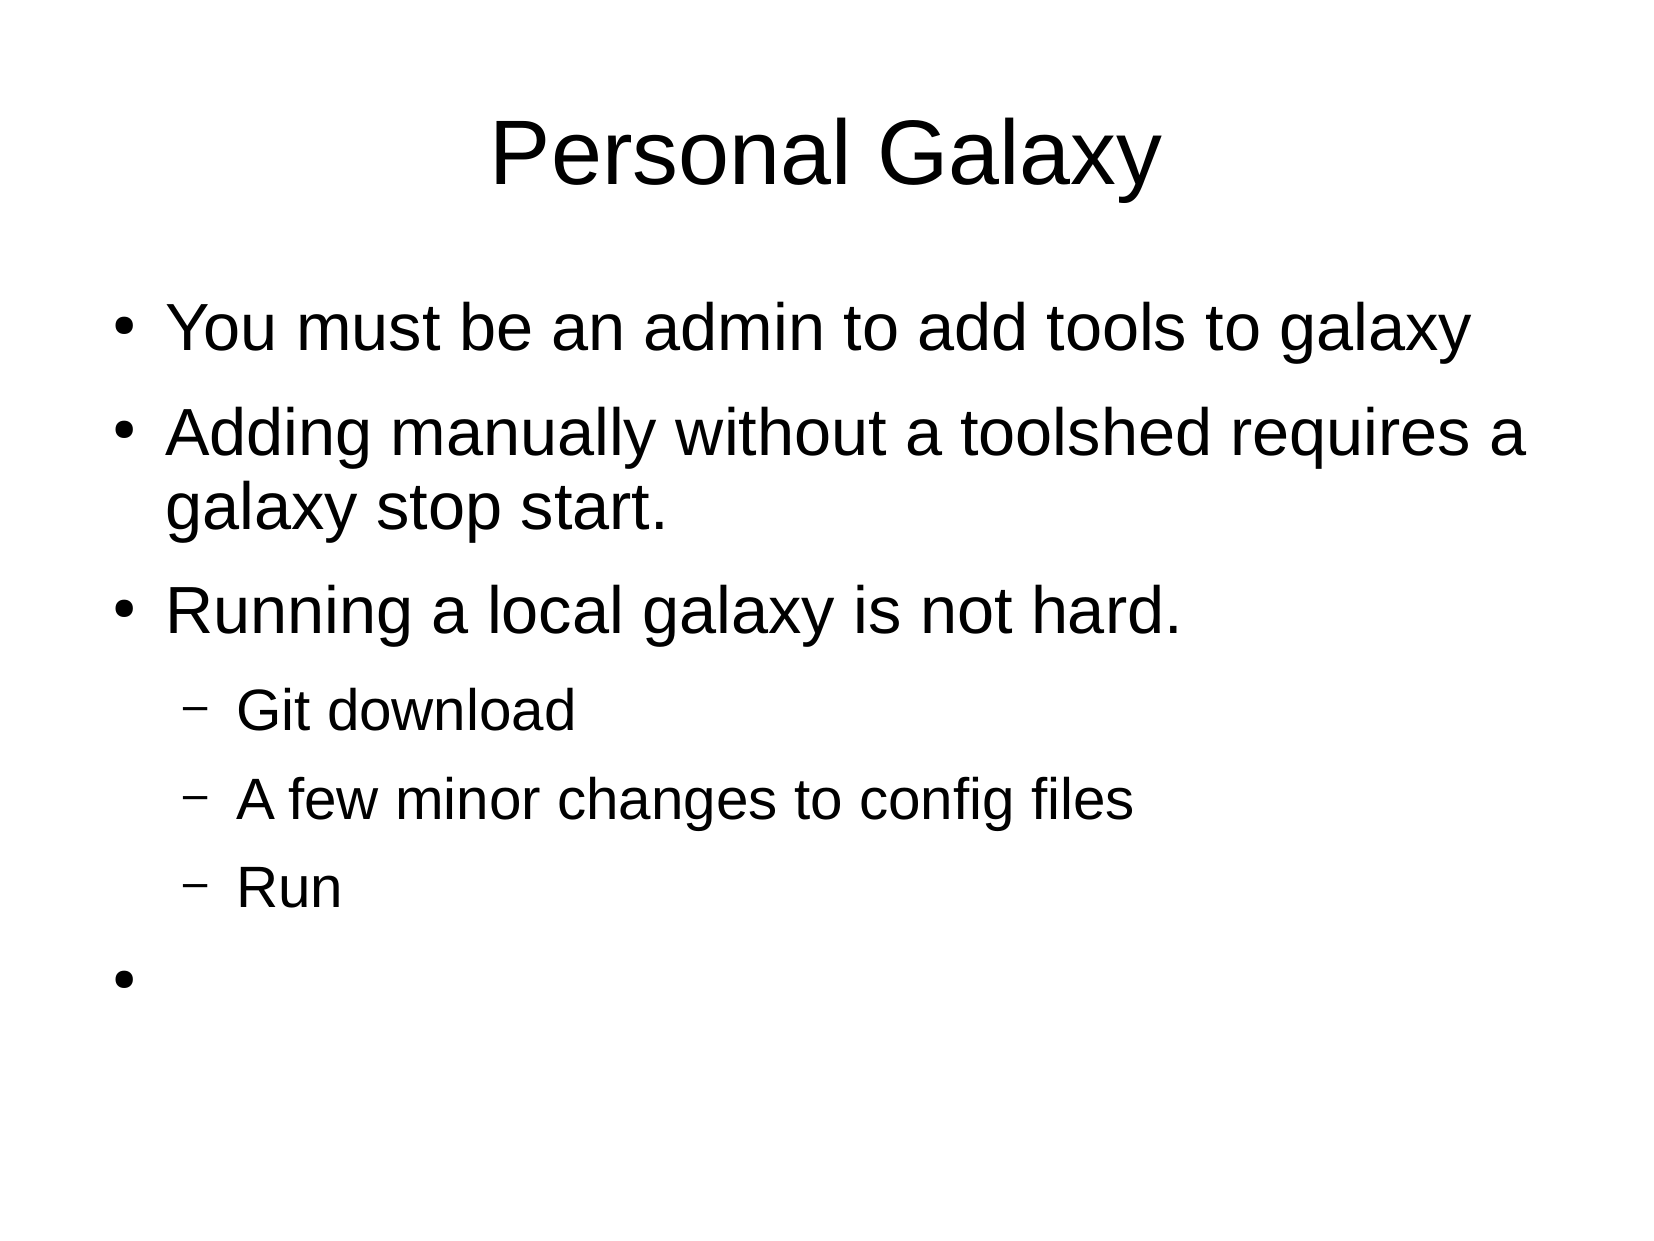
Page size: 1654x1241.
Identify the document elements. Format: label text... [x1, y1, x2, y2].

title Personal Galaxy [82, 49, 1571, 257]
list You must be an admin to add tools to galaxy Adding manually without a toolshed requires a galaxy stop start. Running a local galaxy is not hard. Git download A few minor changes to config files Run [94, 290, 1583, 1010]
